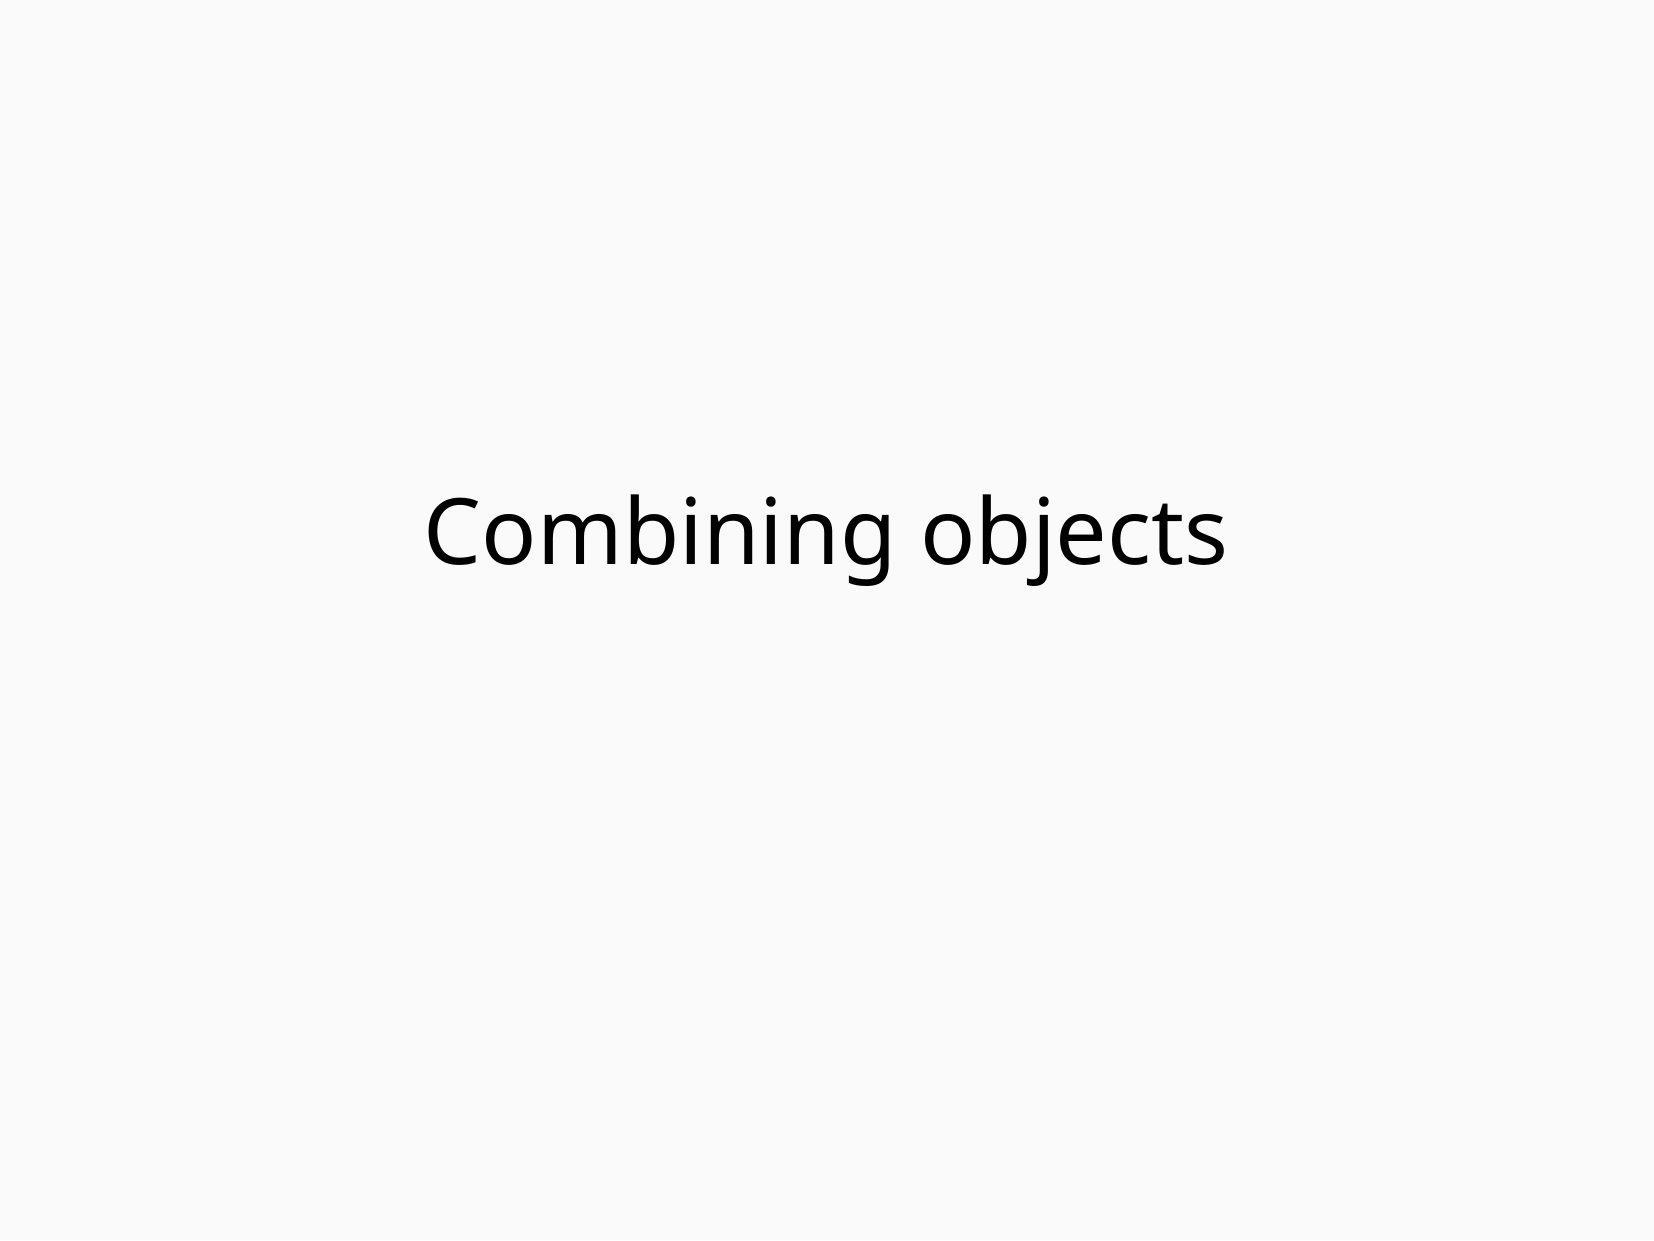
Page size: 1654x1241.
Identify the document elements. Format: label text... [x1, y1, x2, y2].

subtitle Combining objects [82, 49, 1571, 1010]
